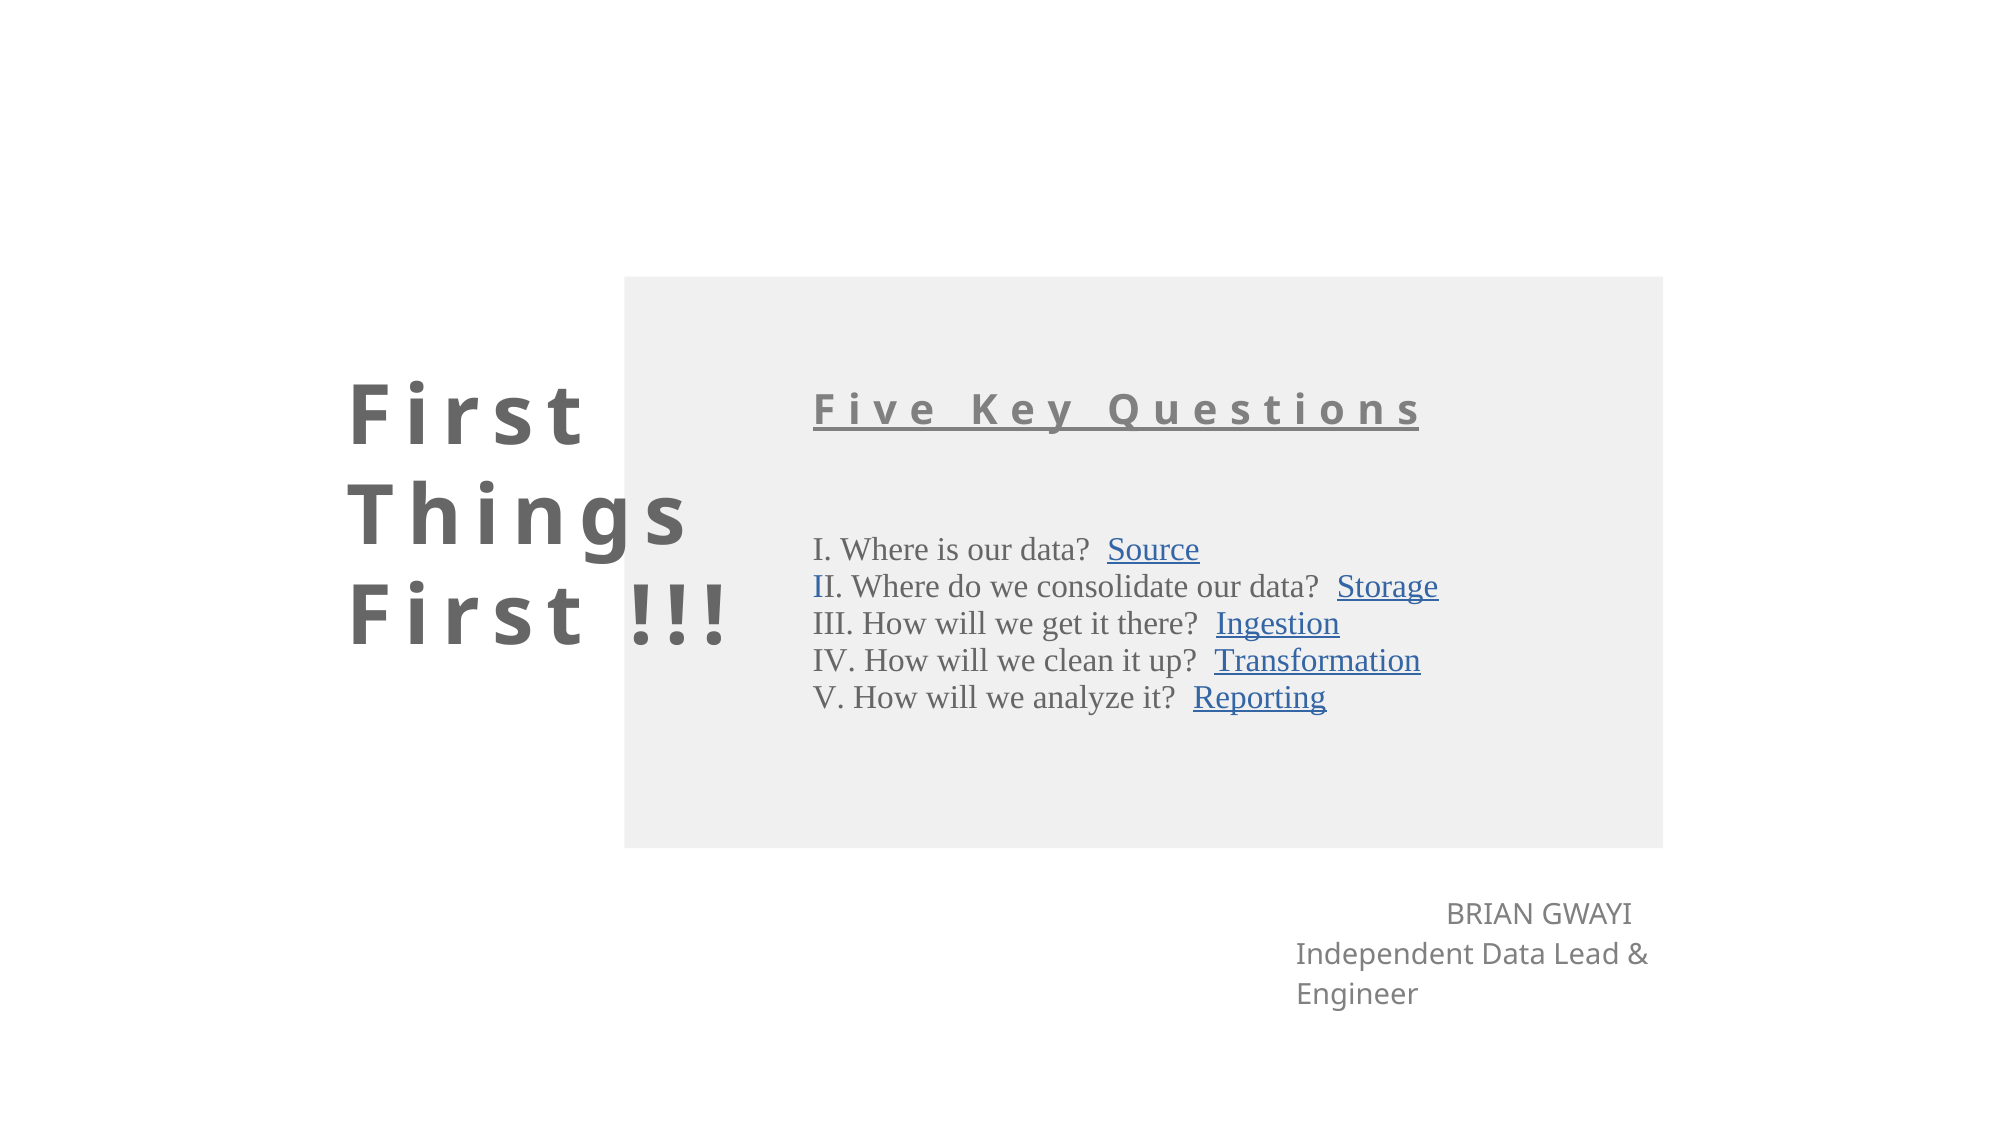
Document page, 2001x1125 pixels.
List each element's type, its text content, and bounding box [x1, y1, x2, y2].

text_box First Things First !!! [331, 353, 1223, 769]
text_box Five Key Questions I. Where is our data? Source II. Where do we consolidate our data? Storage III. How will we get it there? Ingestion IV. How will we clean it up? Transformation V. How will we analyze it? Reporting [798, 372, 1551, 724]
text_box BRIAN GWAYI Independent Data Lead & Engineer [1281, 886, 1665, 1021]
text_box [624, 276, 1664, 849]
